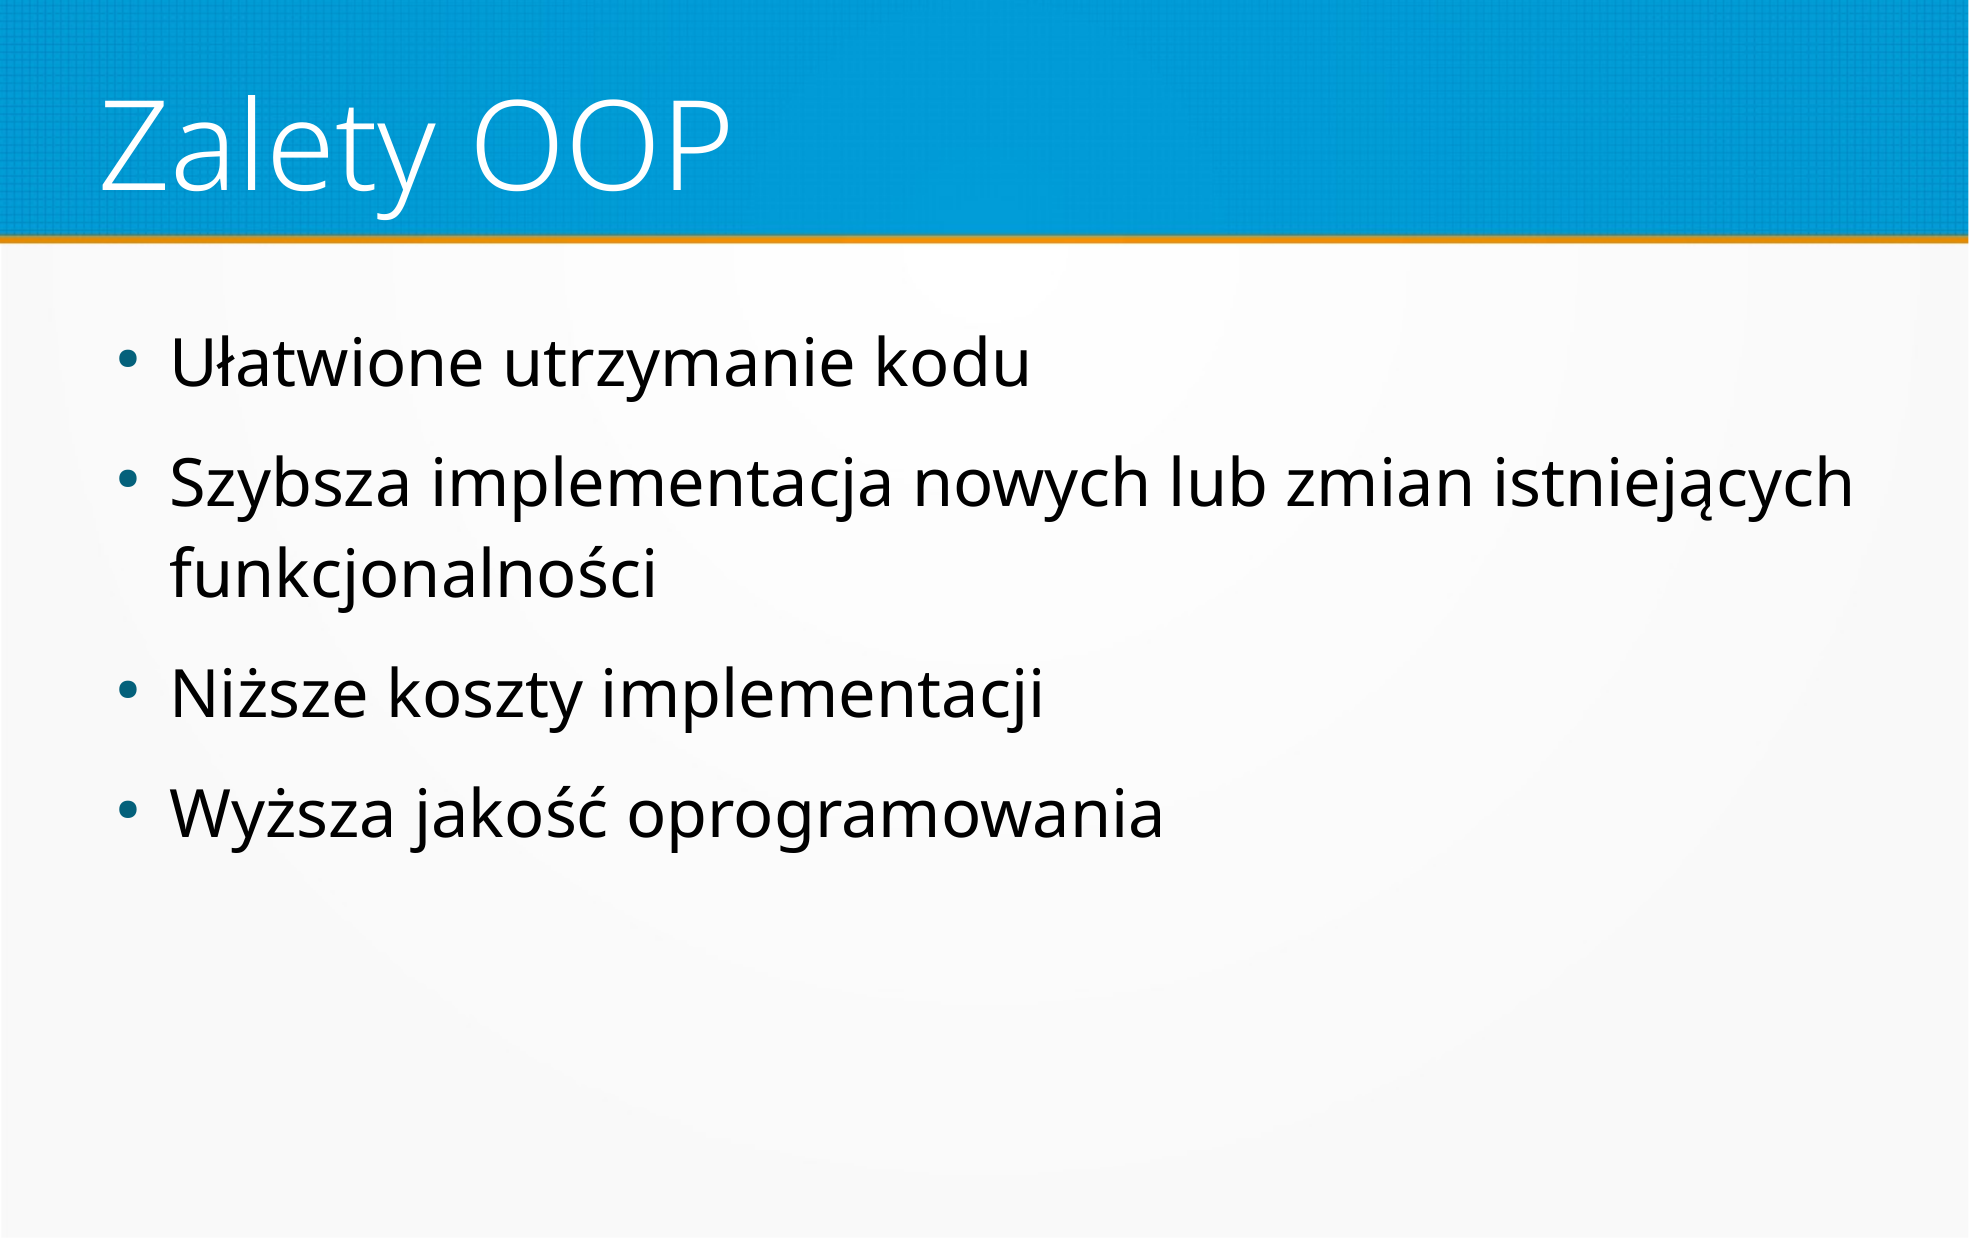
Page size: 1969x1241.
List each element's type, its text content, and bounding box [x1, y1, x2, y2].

picture [0, 233, 1969, 1241]
title Zalety OOP [98, 19, 1870, 227]
list Ułatwione utrzymanie kodu Szybsza implementacja nowych lub zmian istniejących funkcjonalności Niższe koszty implementacji Wyższa jakość oprogramowania [98, 195, 1861, 961]
